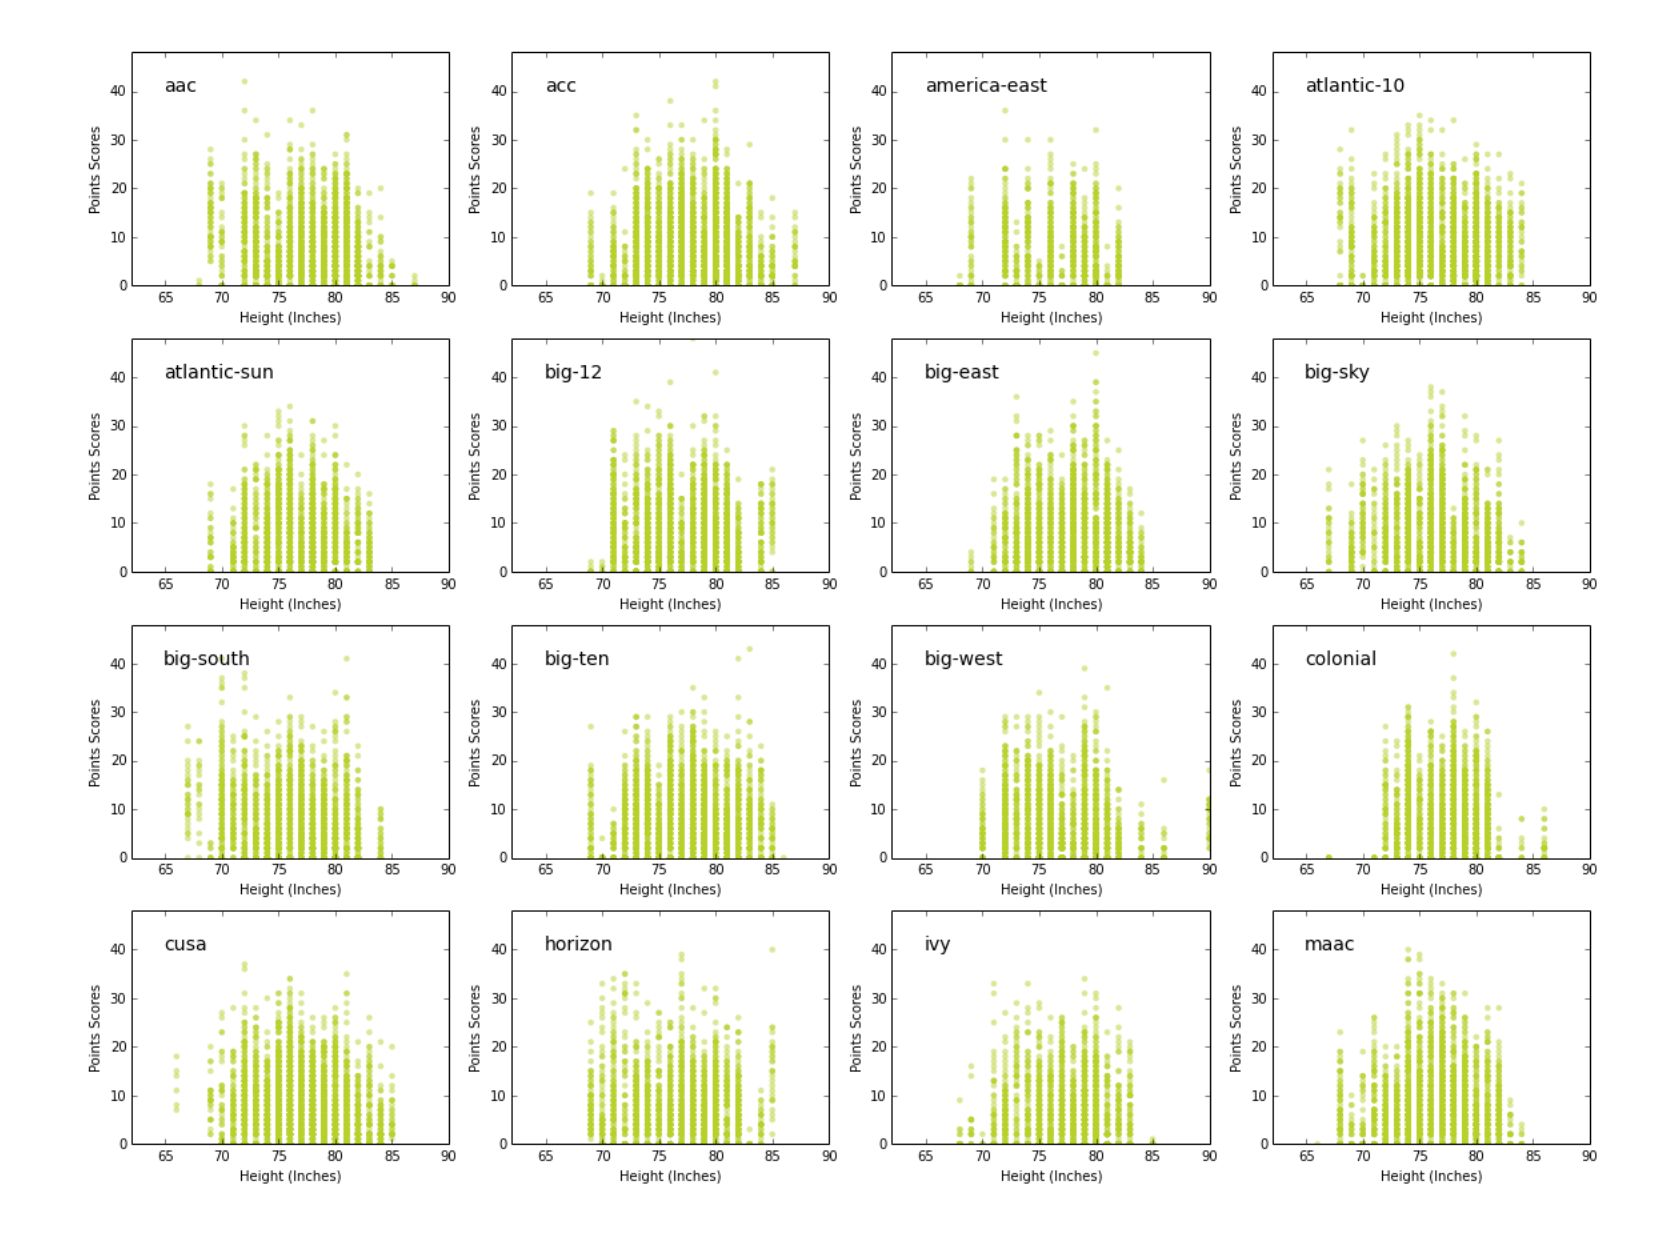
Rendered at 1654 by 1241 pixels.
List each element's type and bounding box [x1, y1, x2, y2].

picture [81, 45, 1606, 1186]
